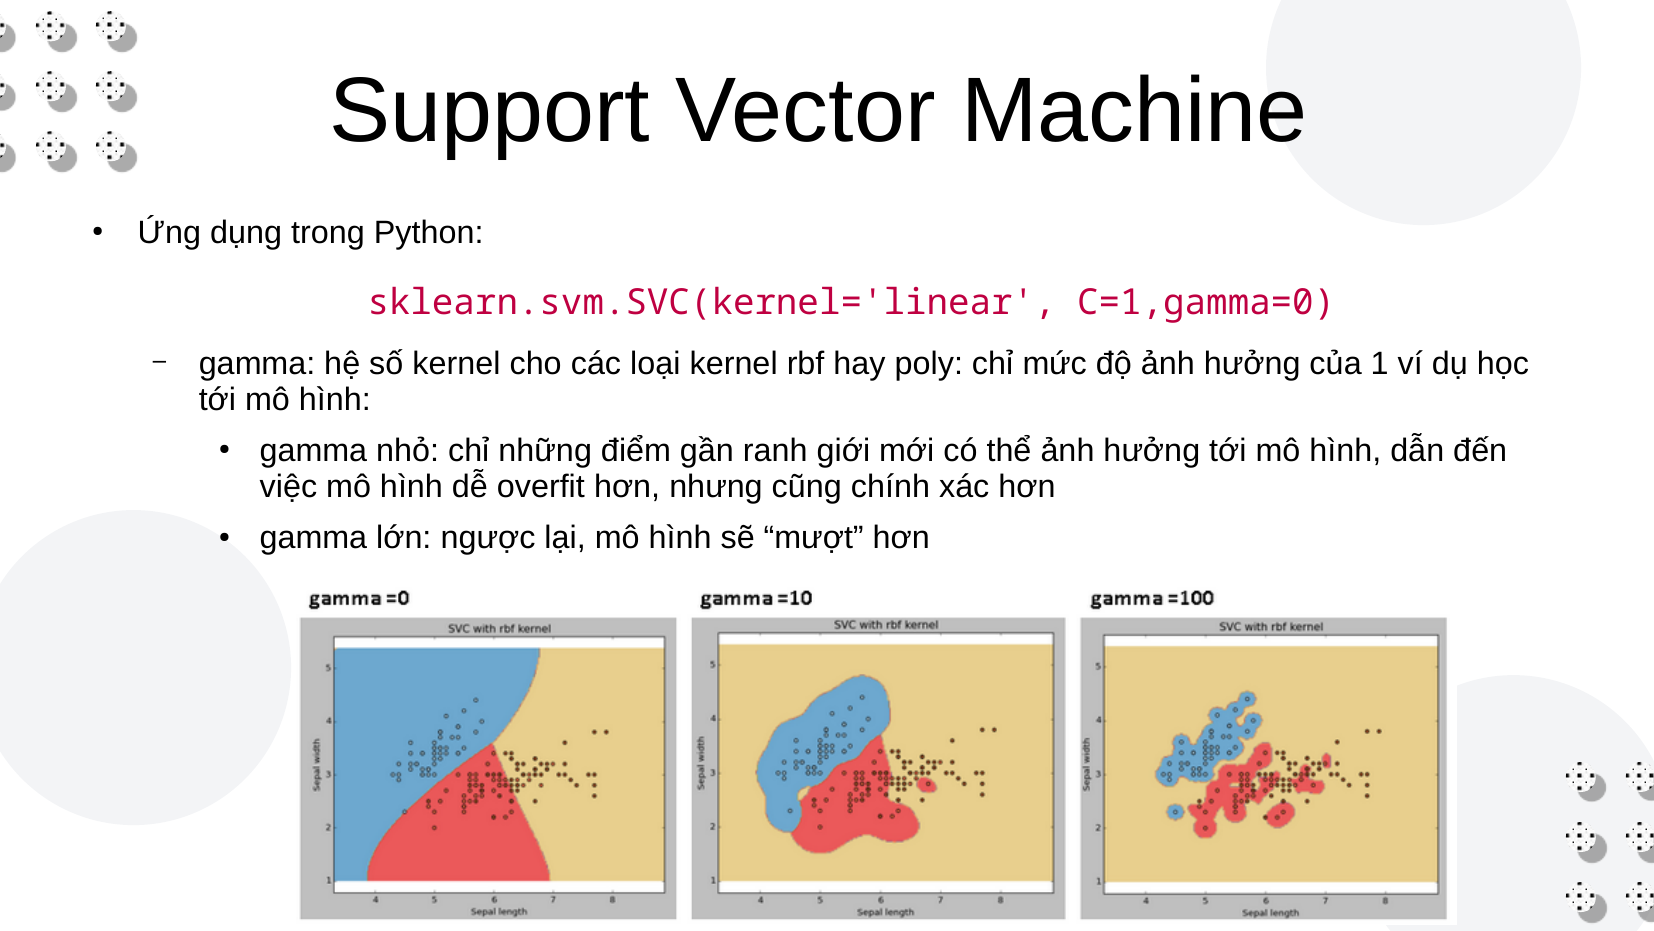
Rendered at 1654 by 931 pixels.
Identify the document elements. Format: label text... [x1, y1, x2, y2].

picture [1565, 882, 1596, 913]
picture [1625, 821, 1654, 853]
picture [0, 134, 7, 159]
picture [1565, 821, 1596, 853]
picture [0, 74, 6, 99]
picture [35, 131, 67, 162]
picture [35, 11, 66, 42]
picture [95, 11, 126, 32]
picture [294, 581, 1457, 925]
list Ứng dụng trong Python: sklearn.svm.SVC(kernel='linear', C=1,gamma=0) gamma: hệ số kernel cho các loại kernel rbf hay poly: chỉ mức độ ảnh hưởng của 1 ví dụ học tới mô hình: gamma nhỏ: chỉ những điểm gần ranh giới mới có thể ảnh hưởng tới mô hình, dẫn đến việc mô hình dễ overfit hơn, nhưng cũng chính xác hơn gamma lớn: ngược lại, mô hình sẽ “mượt” hơn [76, 214, 1565, 557]
title Support Vector Machine [75, 32, 1564, 188]
picture [35, 71, 66, 102]
picture [1625, 761, 1654, 792]
picture [1625, 881, 1654, 912]
picture [0, 14, 6, 39]
picture [1565, 761, 1596, 793]
